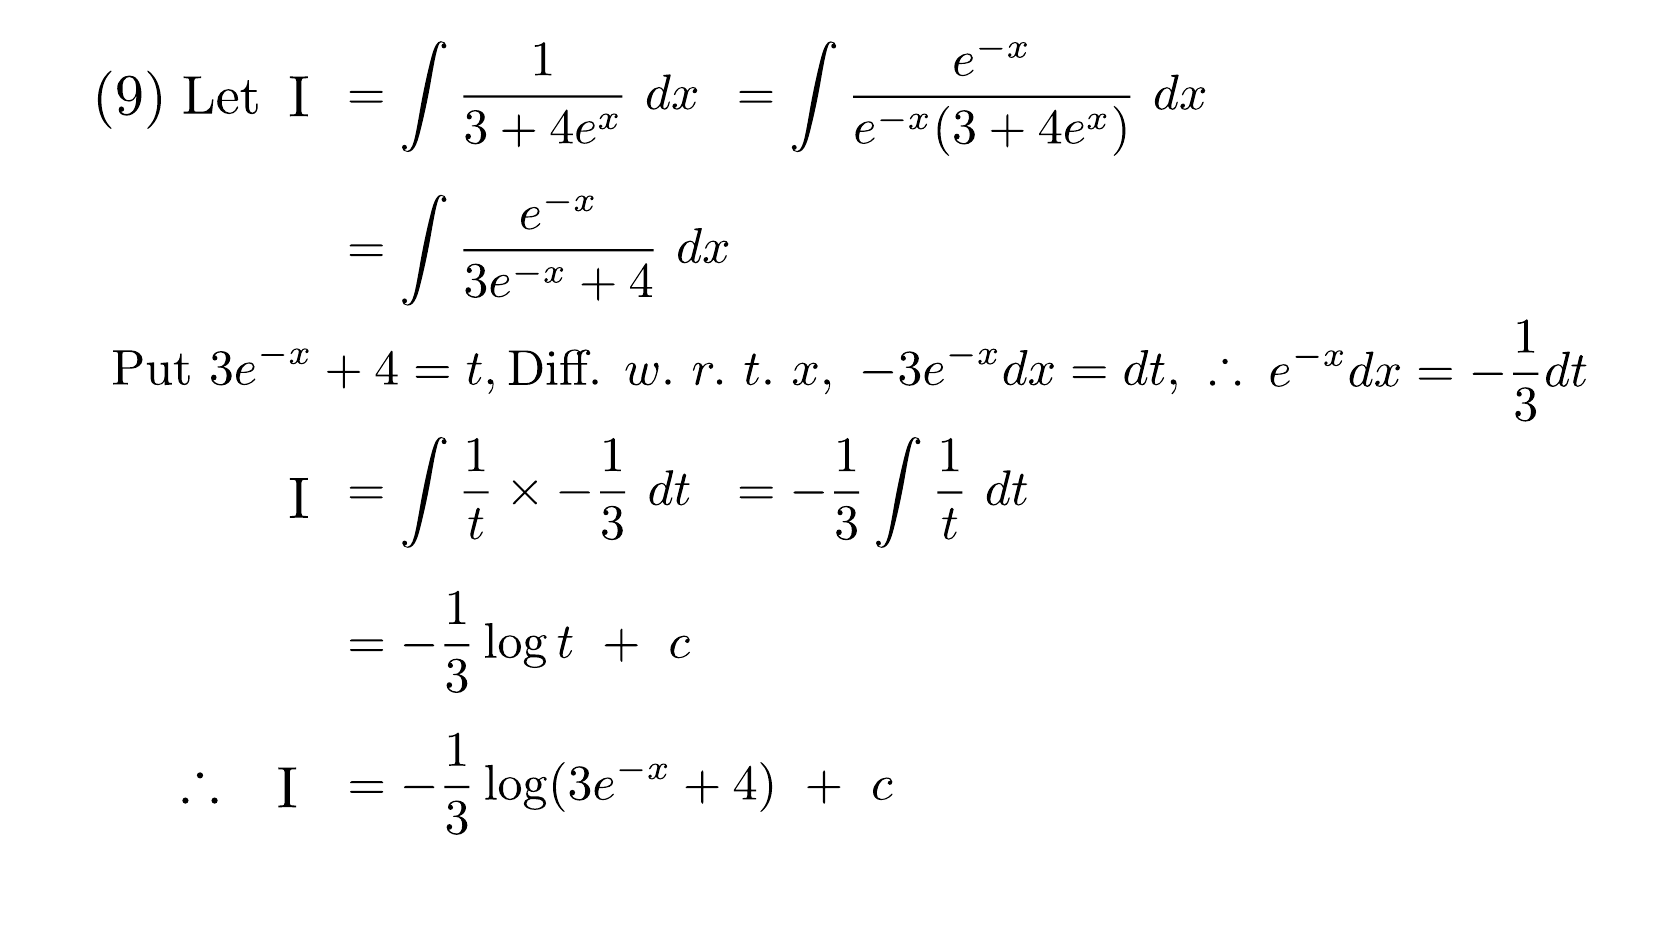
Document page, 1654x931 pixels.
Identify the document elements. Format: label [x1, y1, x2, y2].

text_box [278, 767, 297, 808]
text_box [349, 436, 690, 548]
text_box [289, 477, 308, 518]
text_box [739, 437, 1028, 548]
text_box [349, 590, 690, 694]
text_box [349, 194, 729, 306]
text_box [289, 76, 308, 117]
title [47, 37, 1607, 886]
text_box [349, 41, 698, 153]
text_box [113, 348, 494, 395]
text_box [182, 772, 218, 804]
text_box [508, 348, 1177, 395]
text_box [349, 732, 893, 835]
text_box [1209, 358, 1241, 386]
text_box [738, 41, 1206, 156]
text_box [95, 70, 161, 129]
text_box [183, 76, 258, 115]
text_box [1270, 319, 1587, 422]
